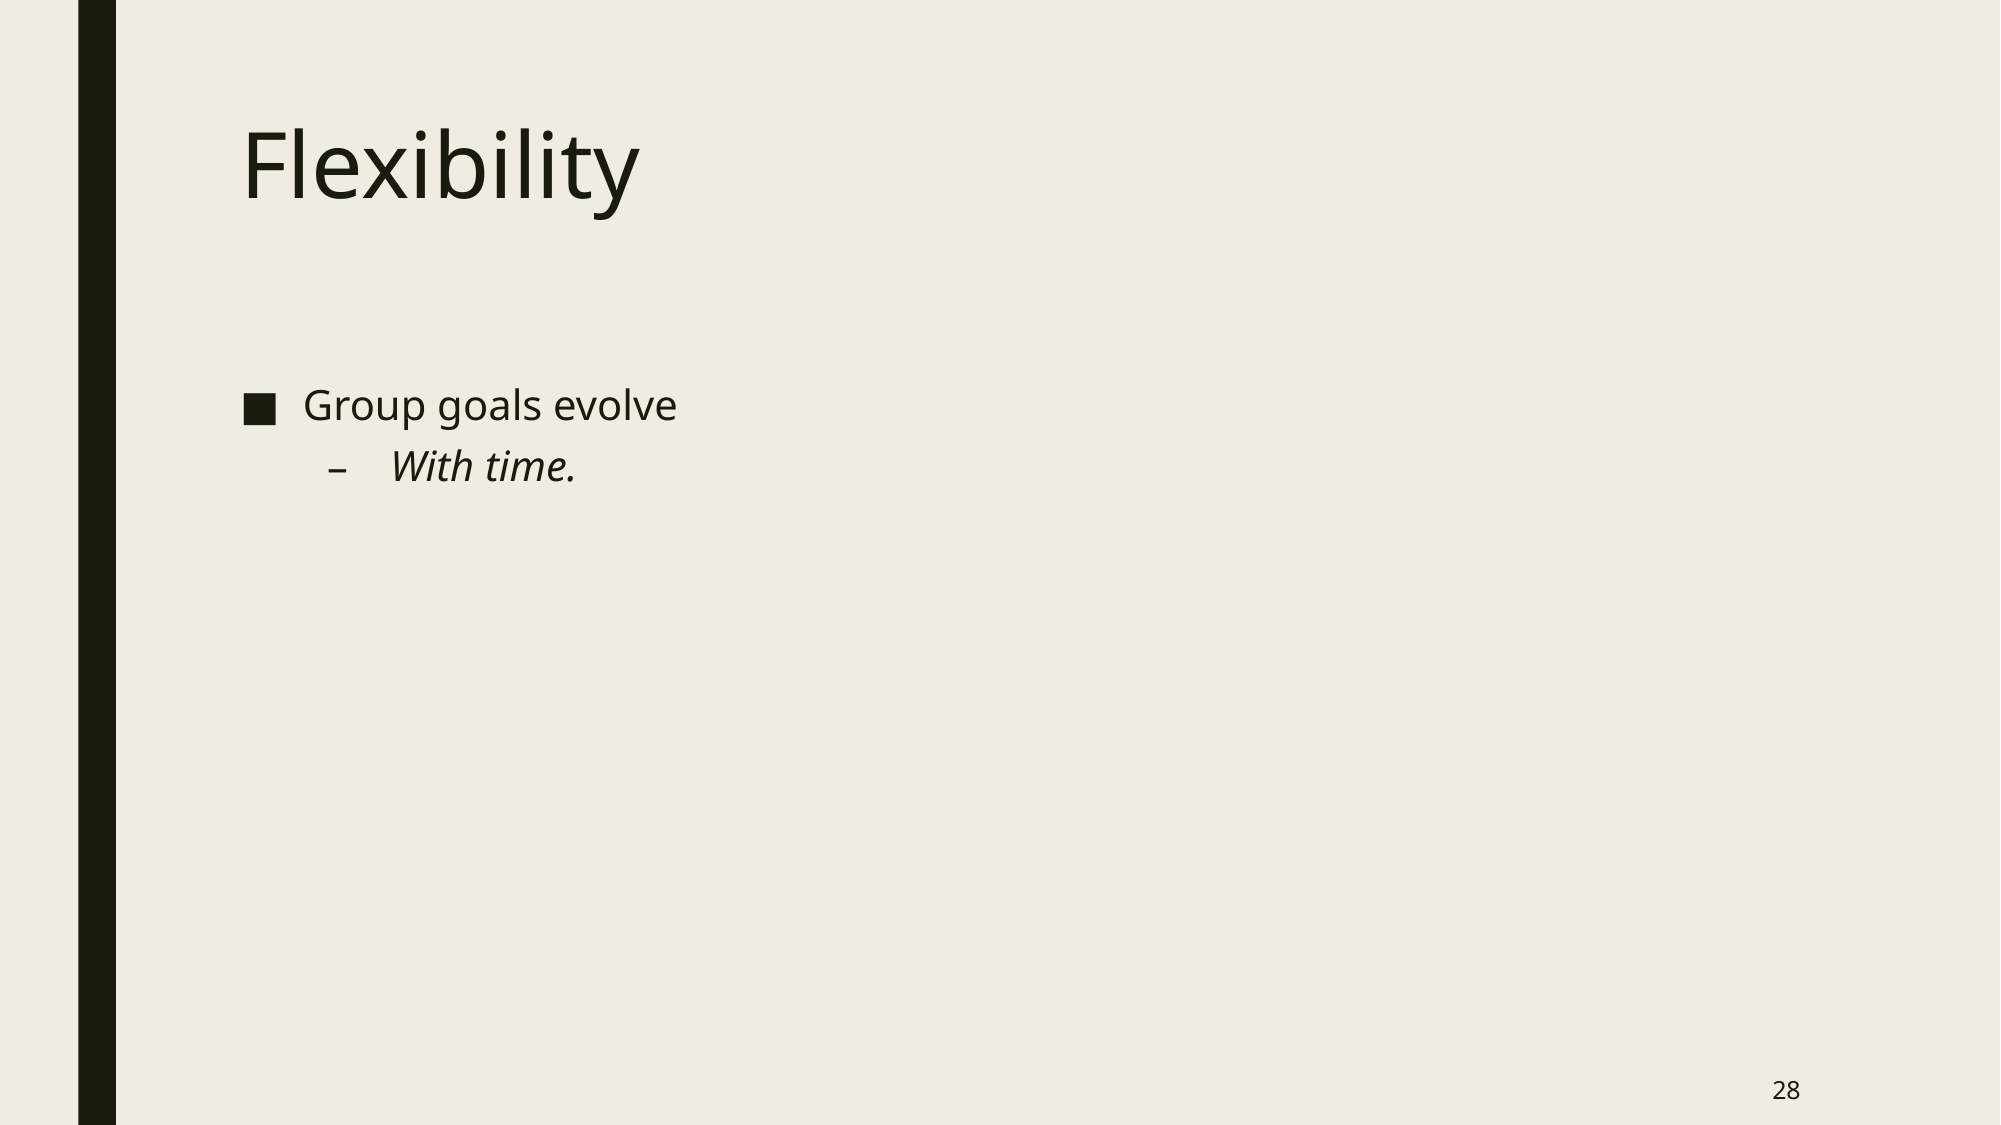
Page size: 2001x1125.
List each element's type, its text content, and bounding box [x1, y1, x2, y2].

list Group goals evolve With time. [225, 375, 1800, 963]
title Flexibility [225, 112, 1800, 357]
slide_number <number> [1553, 1058, 1816, 1125]
